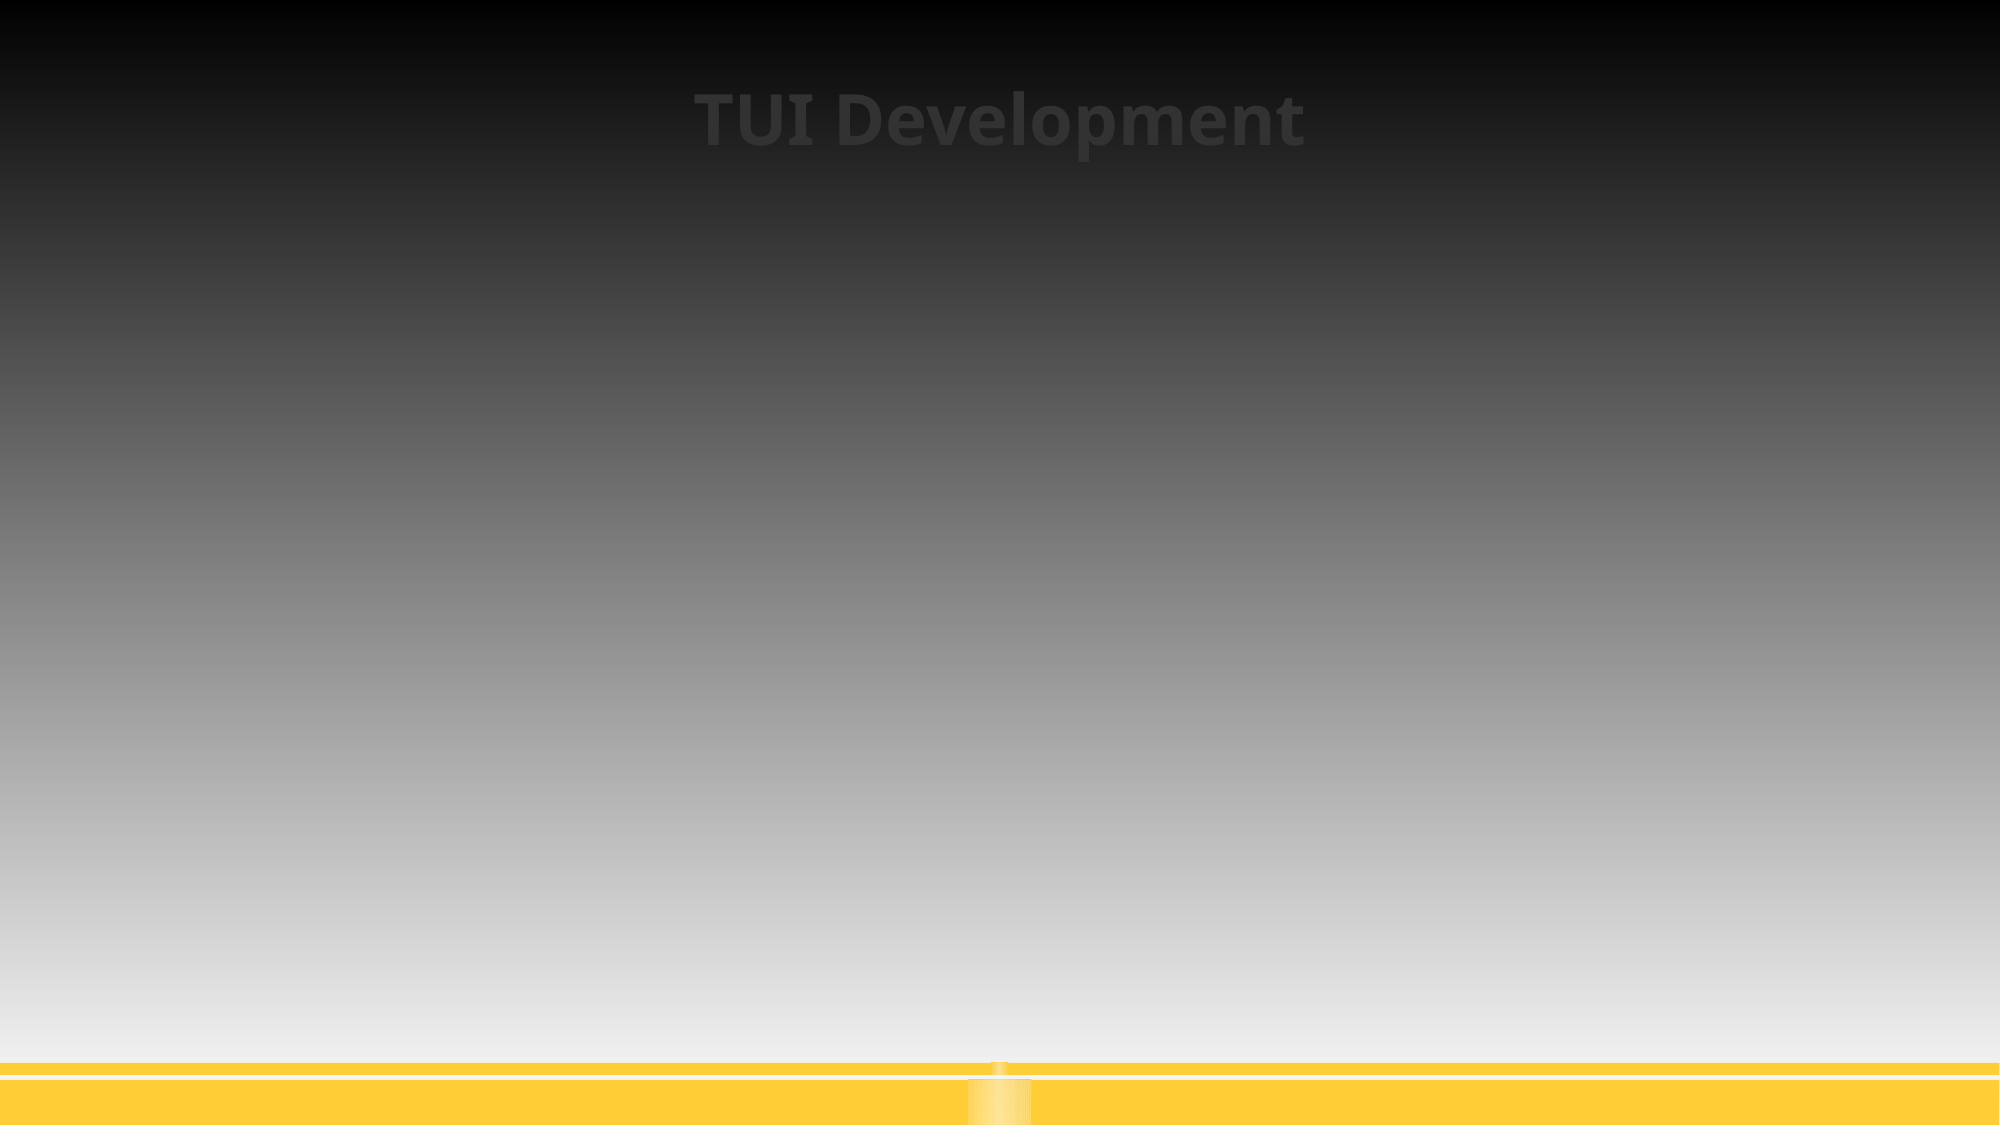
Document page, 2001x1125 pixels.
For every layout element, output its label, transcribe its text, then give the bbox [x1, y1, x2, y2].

list [219, 311, 1780, 990]
title TUI Development [219, 76, 1780, 219]
